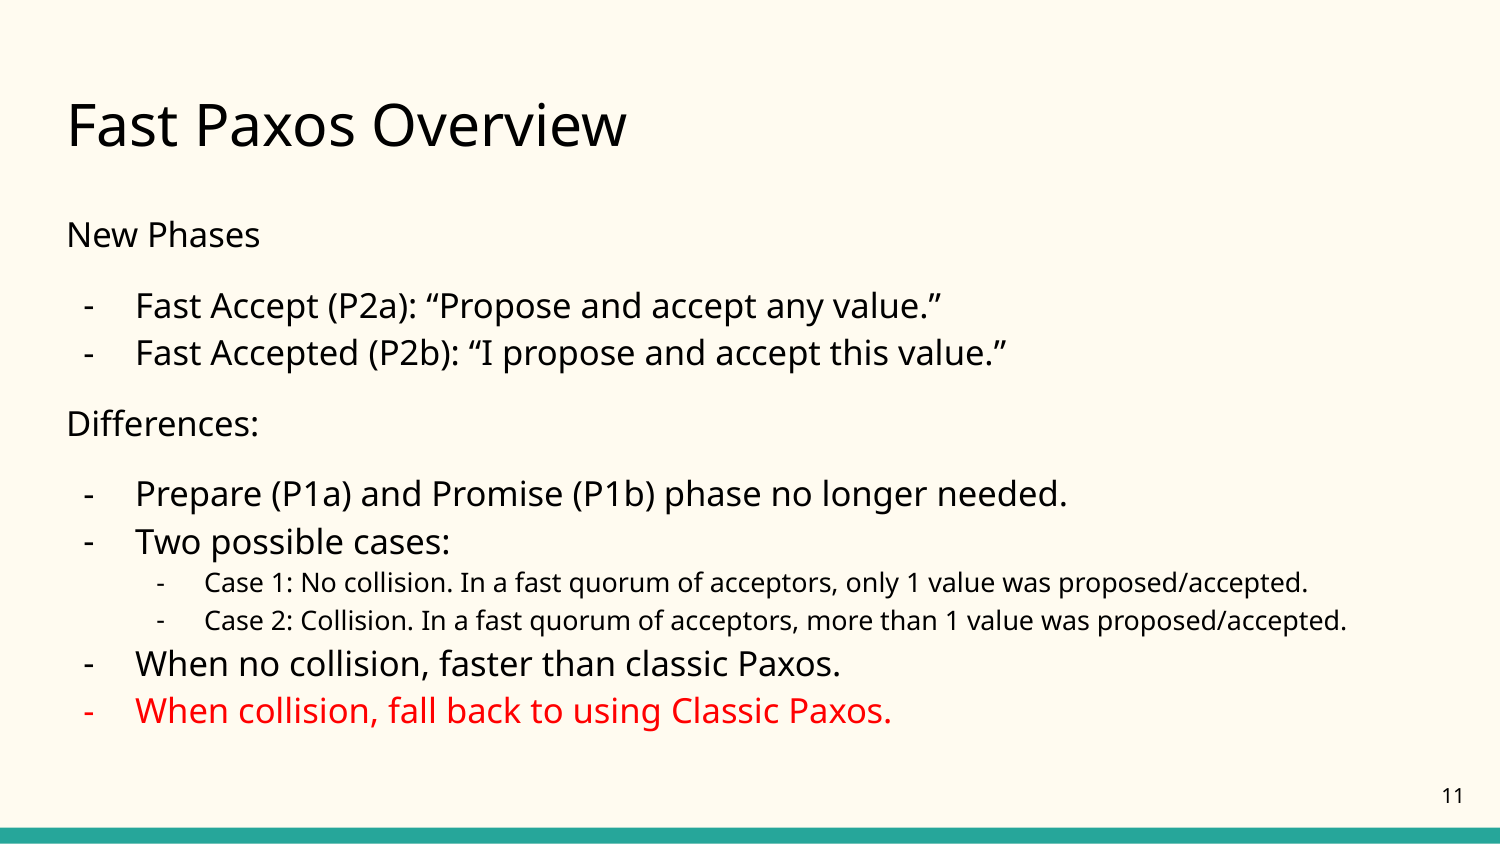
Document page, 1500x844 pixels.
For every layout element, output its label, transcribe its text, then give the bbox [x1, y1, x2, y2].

title Fast Paxos Overview [51, 72, 1449, 174]
list New Phases Fast Accept (P2a): “Propose and accept any value.” Fast Accepted (P2b): “I propose and accept this value.” Differences: Prepare (P1a) and Promise (P1b) phase no longer needed. Two possible cases: Case 1: No collision. In a fast quorum of acceptors, only 1 value was proposed/accepted. Case 2: Collision. In a fast quorum of acceptors, more than 1 value was proposed/accepted. When no collision, faster than classic Paxos. When collision, fall back to using Classic Paxos. [51, 192, 1449, 750]
slide_number <number> [1389, 764, 1480, 830]
